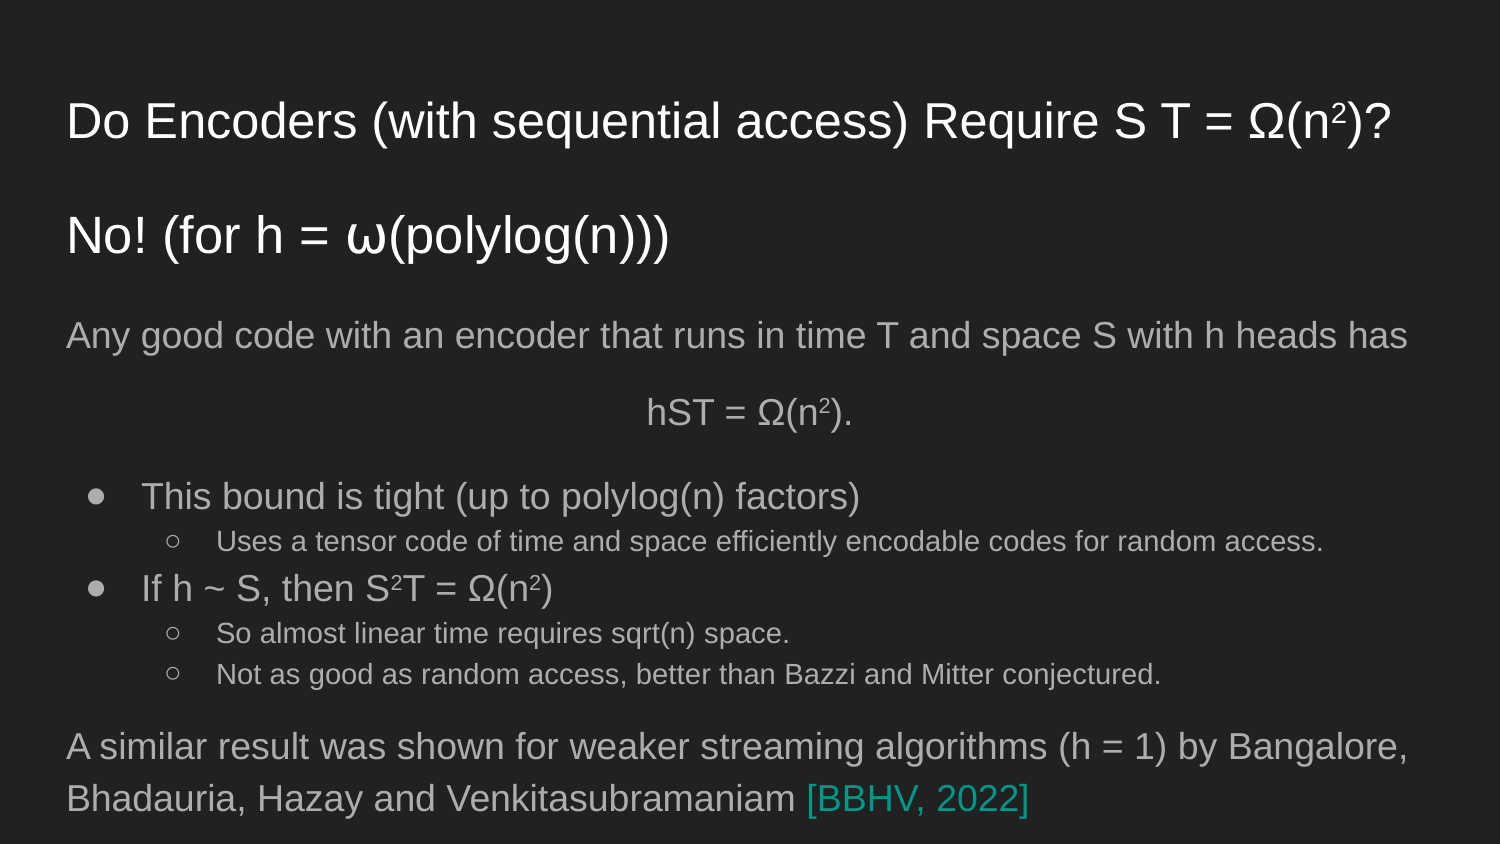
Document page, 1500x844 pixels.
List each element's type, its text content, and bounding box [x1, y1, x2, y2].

list This bound is tight (up to polylog(n) factors) Uses a tensor code of time and space efficiently encodable codes for random access. If h ~ S, then S2T = Ω(n2) So almost linear time requires sqrt(n) space. Not as good as random access, better than Bazzi and Mitter conjectured. A similar result was shown for weaker streaming algorithms (h = 1) by Bangalore, Bhadauria, Hazay and Venkitasubramaniam [BBHV, 2022] [51, 450, 1449, 841]
list Any good code with an encoder that runs in time T and space S with h heads has hST = Ω(n2). [51, 288, 1449, 450]
text_box No! (for h = ⍵(polylog(n))) [51, 185, 1247, 279]
title Do Encoders (with sequential access) Require S T = Ω(n2)? [51, 72, 1449, 156]
